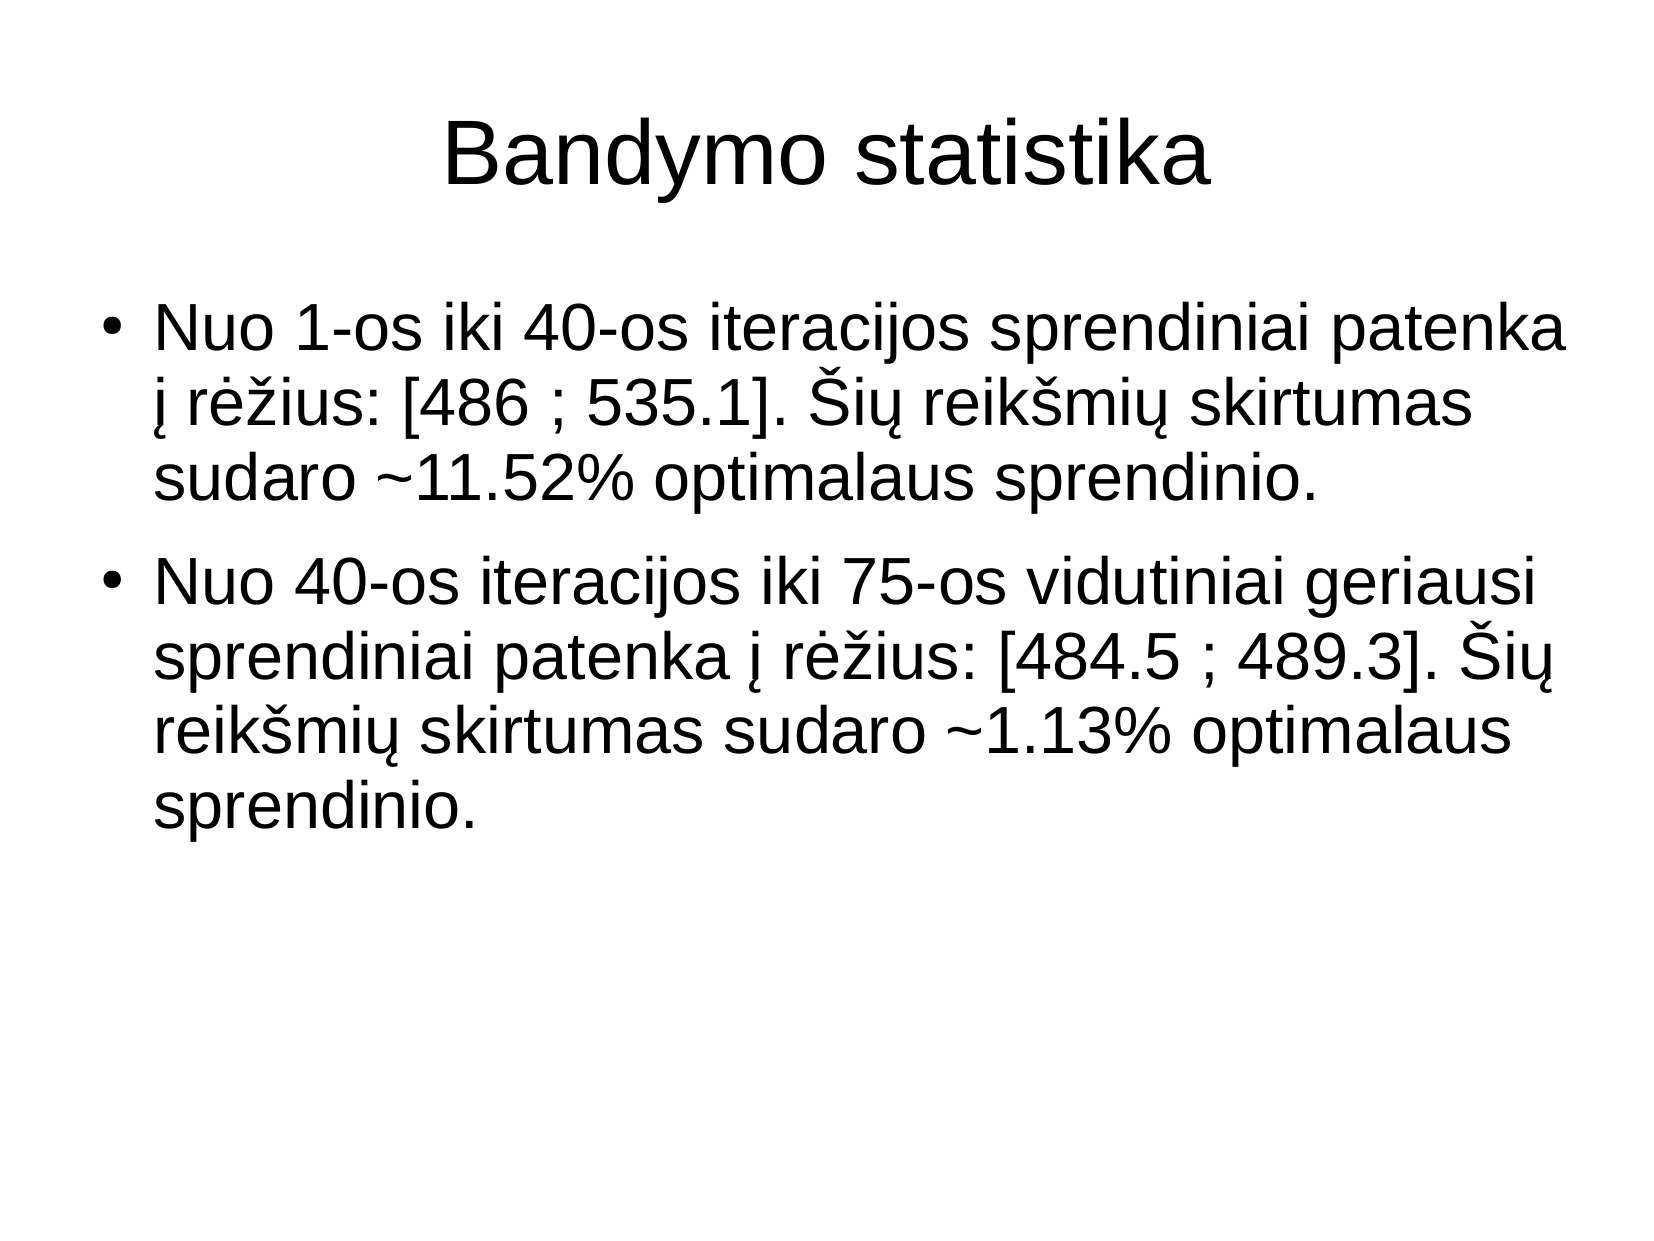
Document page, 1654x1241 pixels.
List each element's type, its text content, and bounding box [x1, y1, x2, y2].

list Nuo 1-os iki 40-os iteracijos sprendiniai patenka į rėžius: [486 ; 535.1]. Šių reikšmių skirtumas sudaro ~11.52% optimalaus sprendinio. Nuo 40-os iteracijos iki 75-os vidutiniai geriausi sprendiniai patenka į rėžius: [484.5 ; 489.3]. Šių reikšmių skirtumas sudaro ~1.13% optimalaus sprendinio. [82, 290, 1571, 1010]
title Bandymo statistika [82, 49, 1571, 257]
